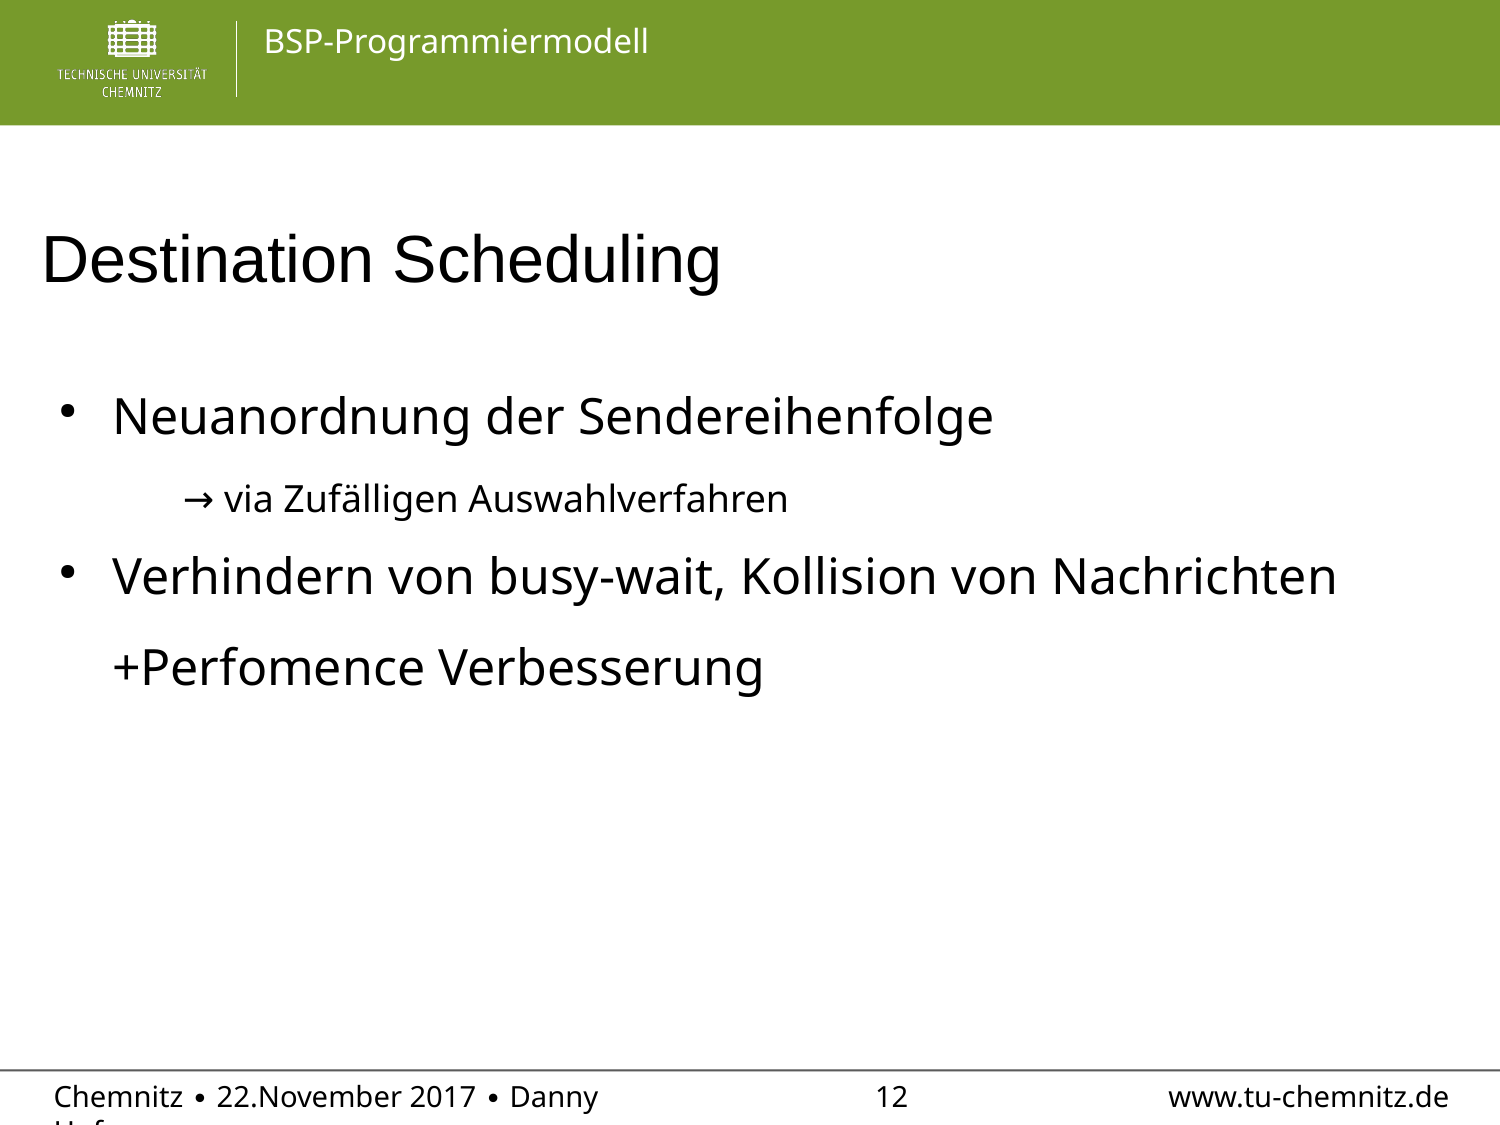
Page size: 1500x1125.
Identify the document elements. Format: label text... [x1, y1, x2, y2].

list Neuanordnung der Sendereihenfolge → via Zufälligen Auswahlverfahren Verhindern von busy-wait, Kollision von Nachrichten +Perfomence Verbesserung [41, 385, 1459, 1035]
picture [25, 0, 239, 130]
title Destination Scheduling [41, 162, 1459, 362]
